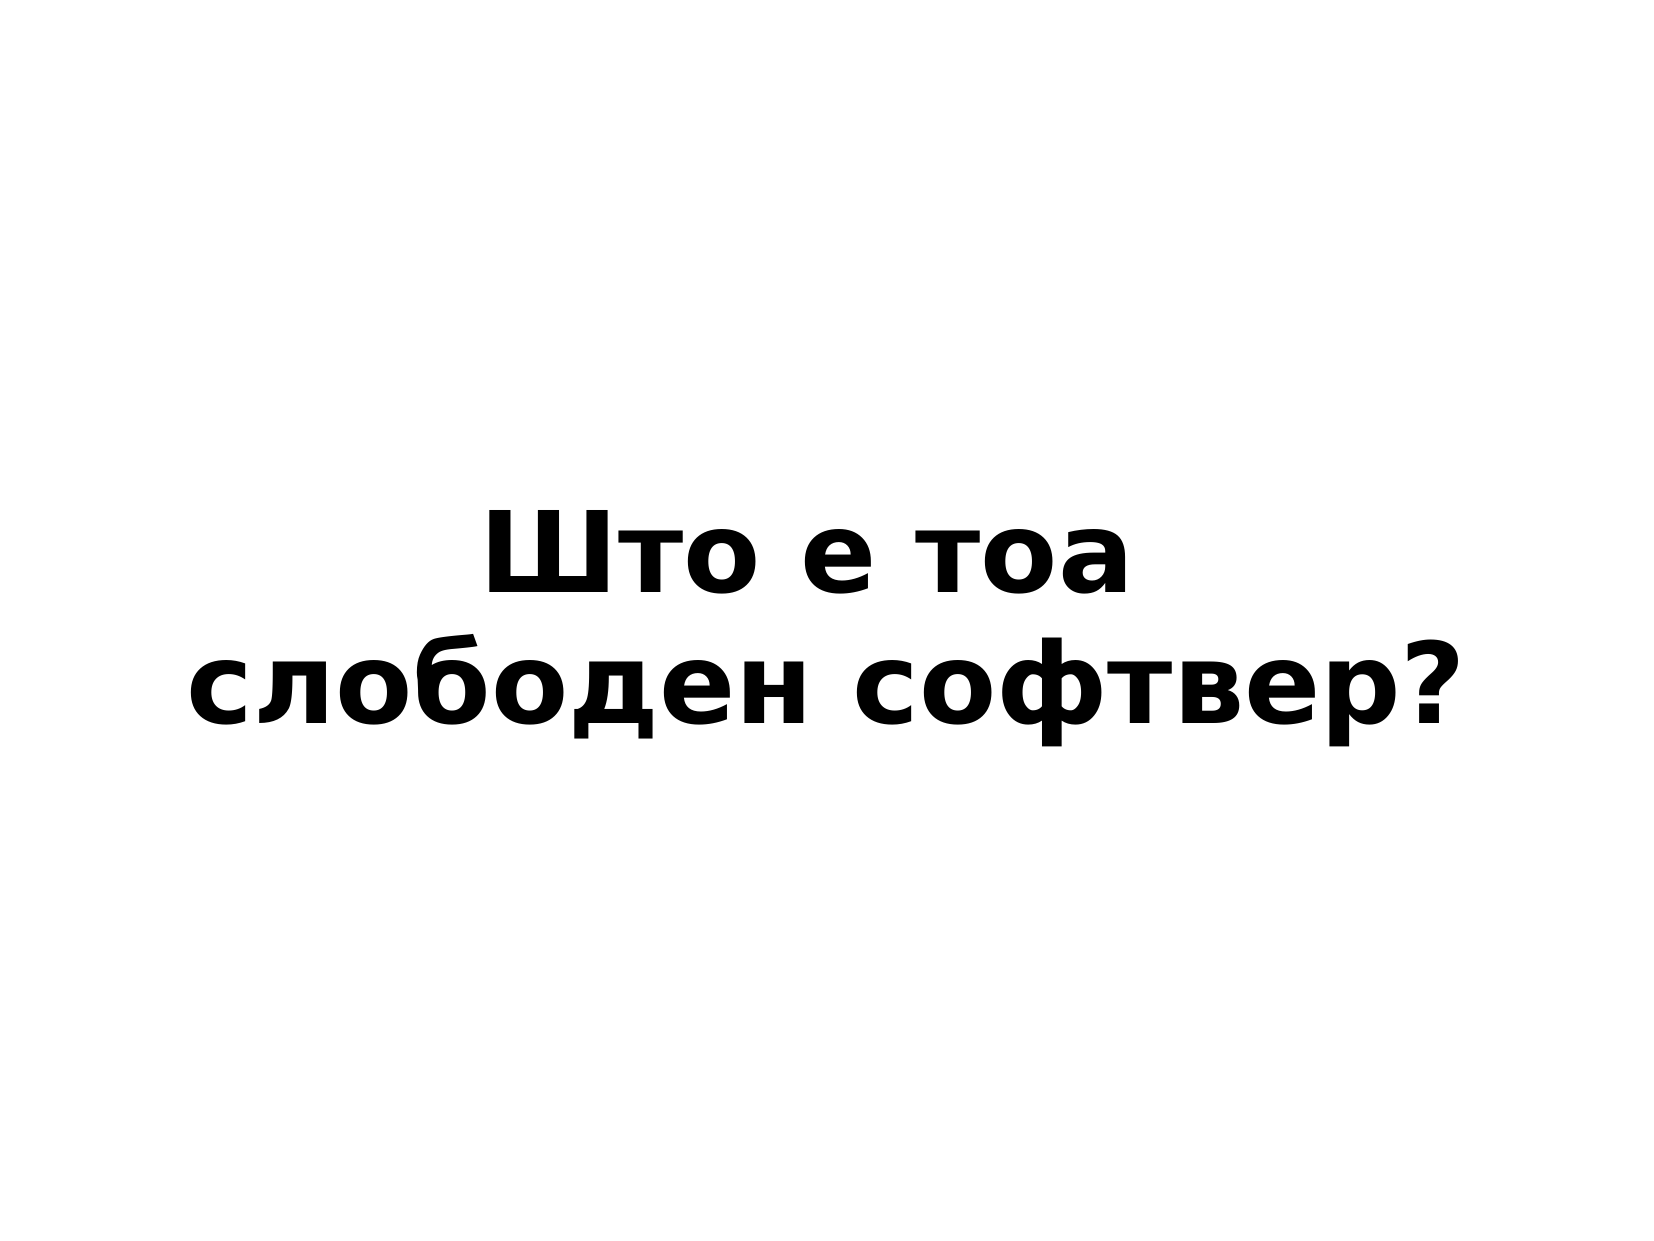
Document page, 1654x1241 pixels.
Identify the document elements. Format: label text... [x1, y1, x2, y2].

subtitle Што е тоа слободен софтвер? [0, 0, 1654, 1238]
